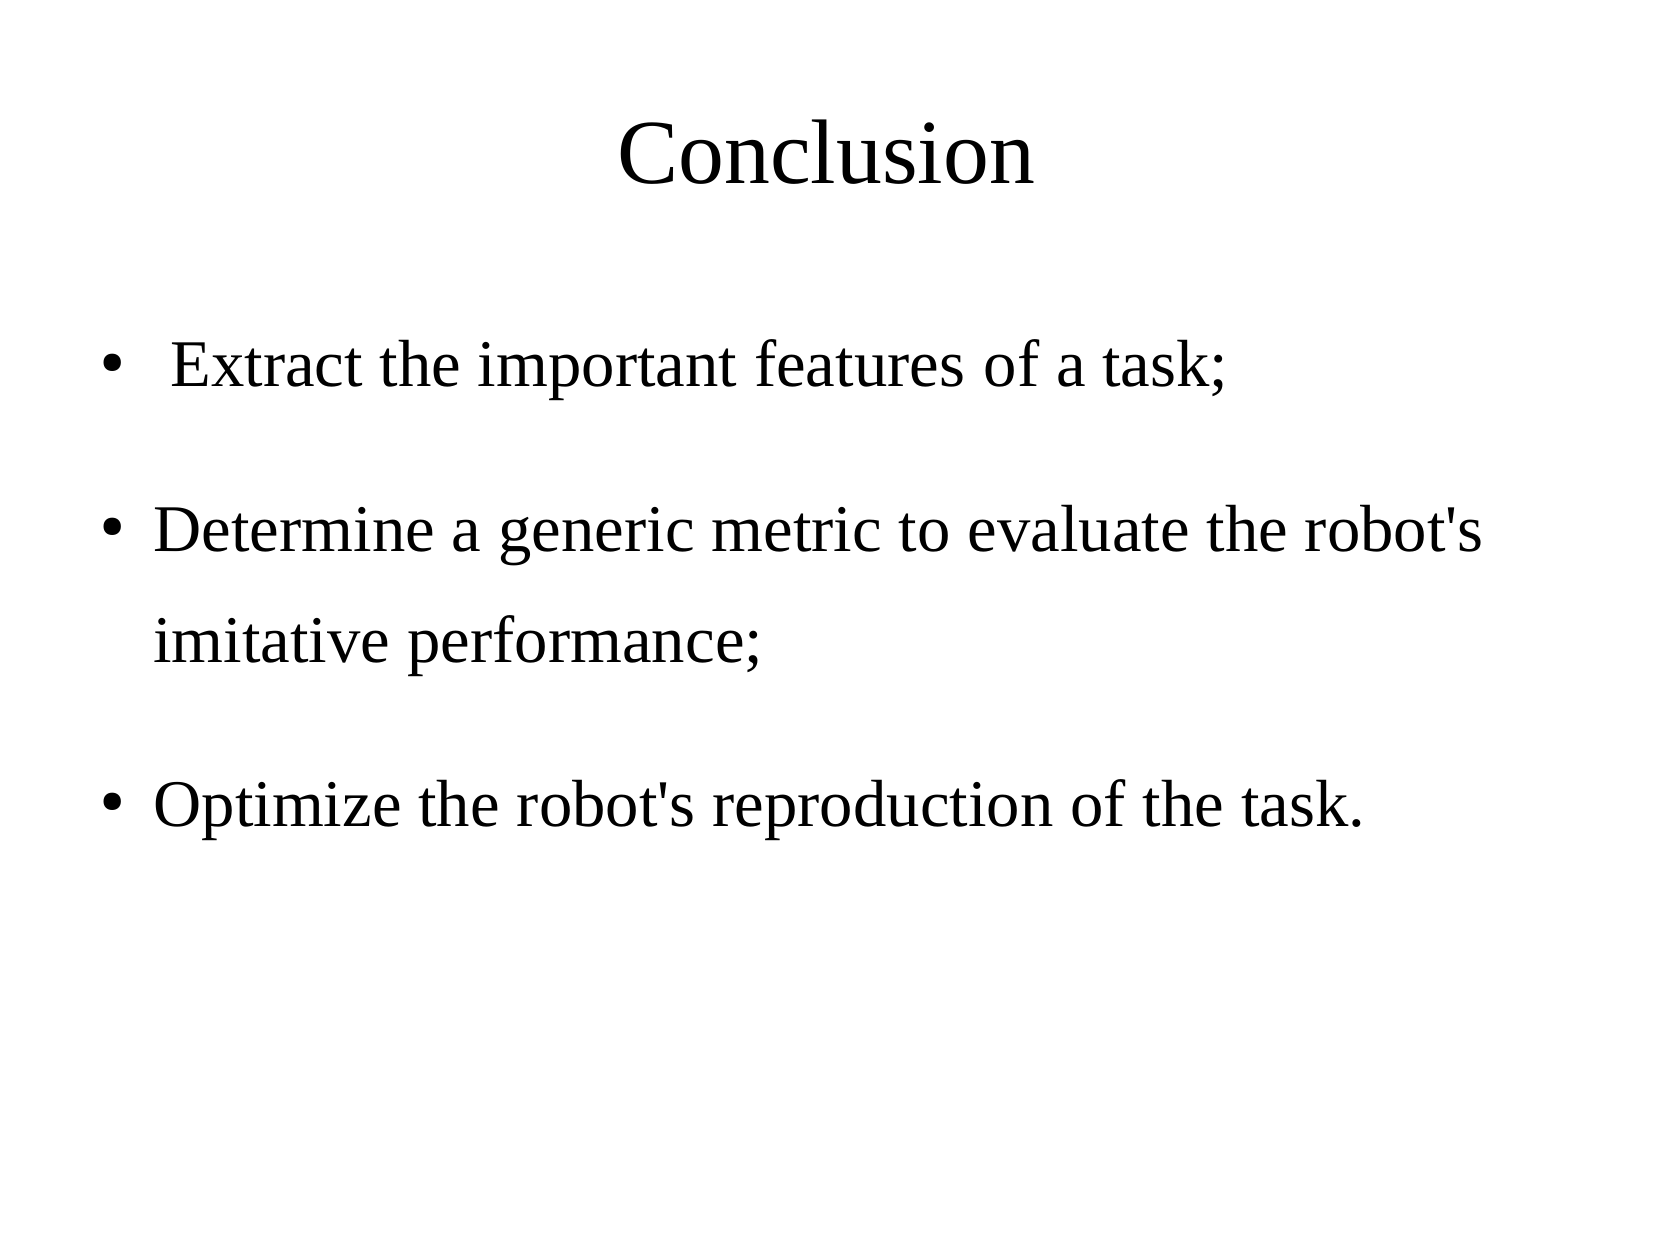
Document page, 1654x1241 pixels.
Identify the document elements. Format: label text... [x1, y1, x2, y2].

title Conclusion [82, 49, 1571, 257]
list Extract the important features of a task; Determine a generic metric to evaluate the robot's imitative performance; Optimize the robot's reproduction of the task. [82, 290, 1571, 1010]
